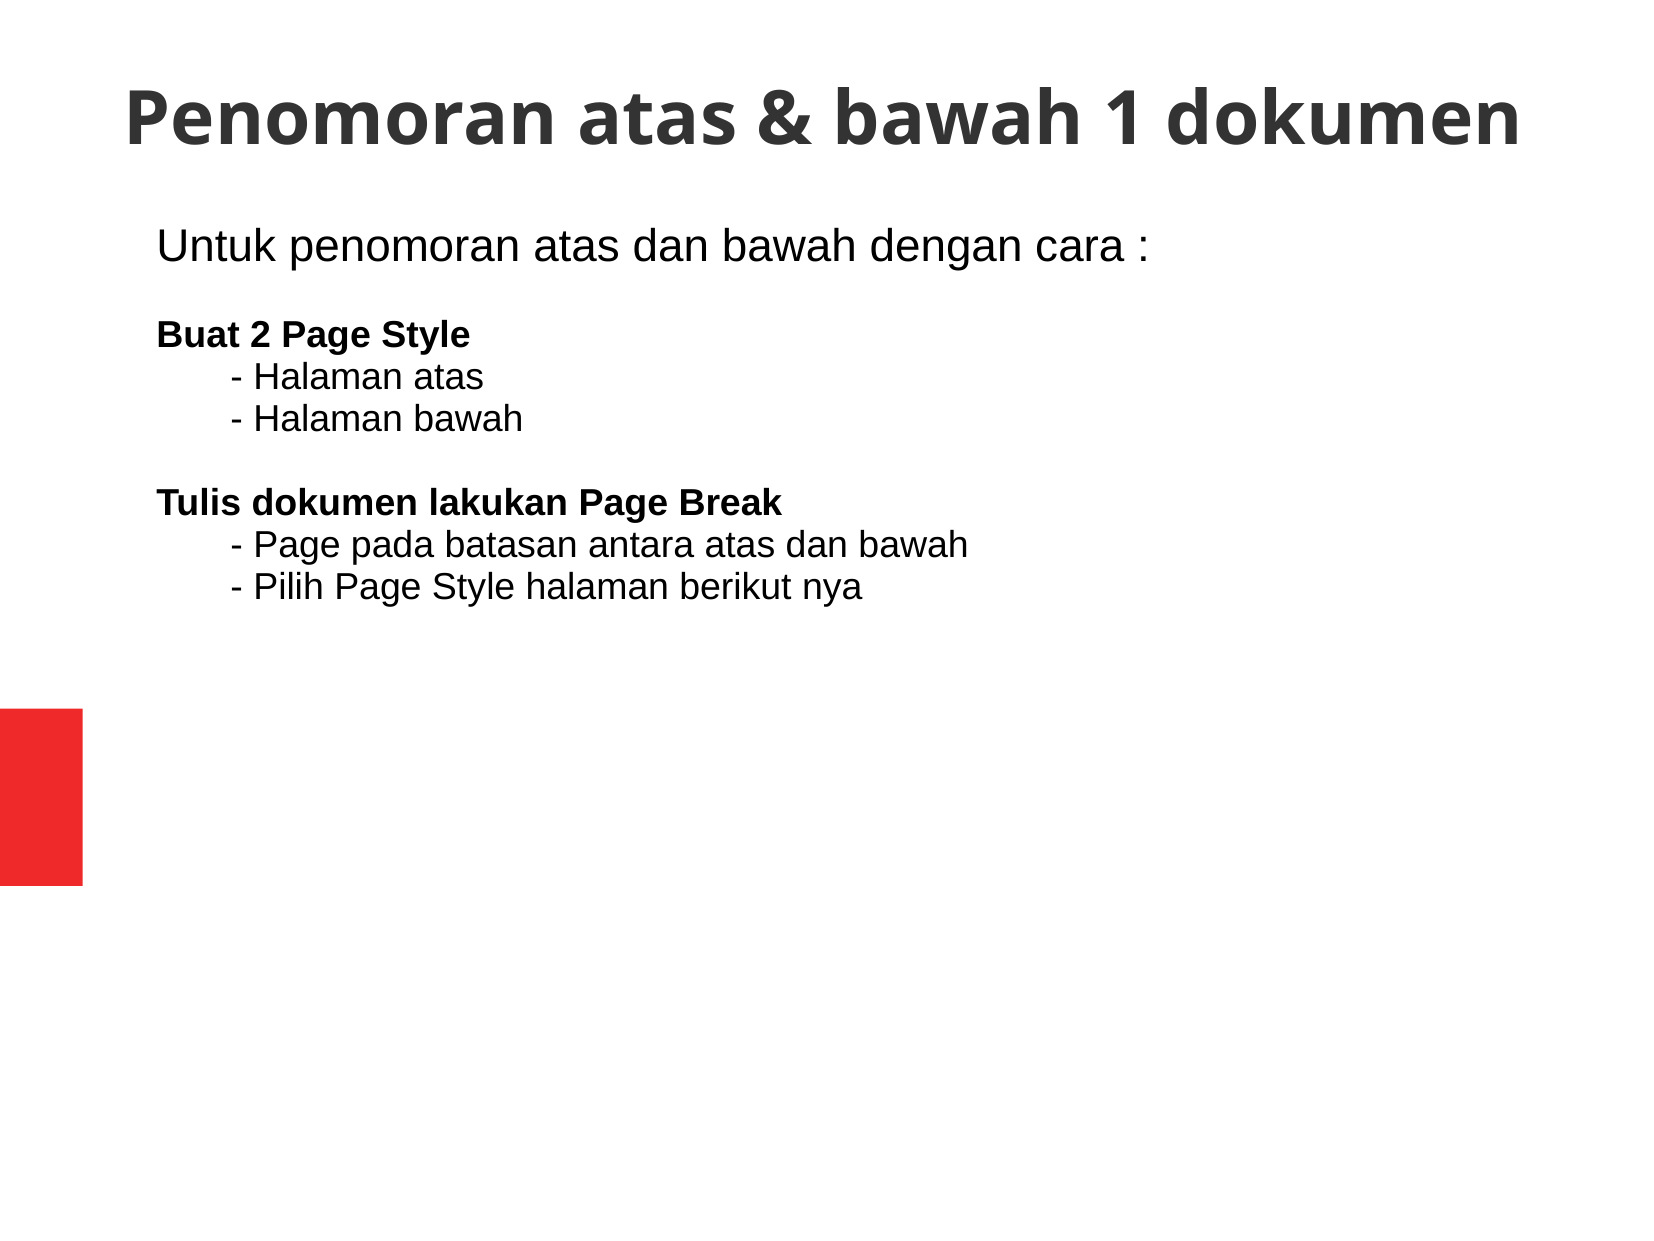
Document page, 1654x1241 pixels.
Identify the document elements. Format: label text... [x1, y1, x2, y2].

text_box Untuk penomoran atas dan bawah dengan cara : Buat 2 Page Style - Halaman atas - Halaman bawah Tulis dokumen lakukan Page Break - Page pada batasan antara atas dan bawah - Pilih Page Style halaman berikut nya [141, 212, 1531, 657]
title Penomoran atas & bawah 1 dokumen [124, 28, 1542, 204]
